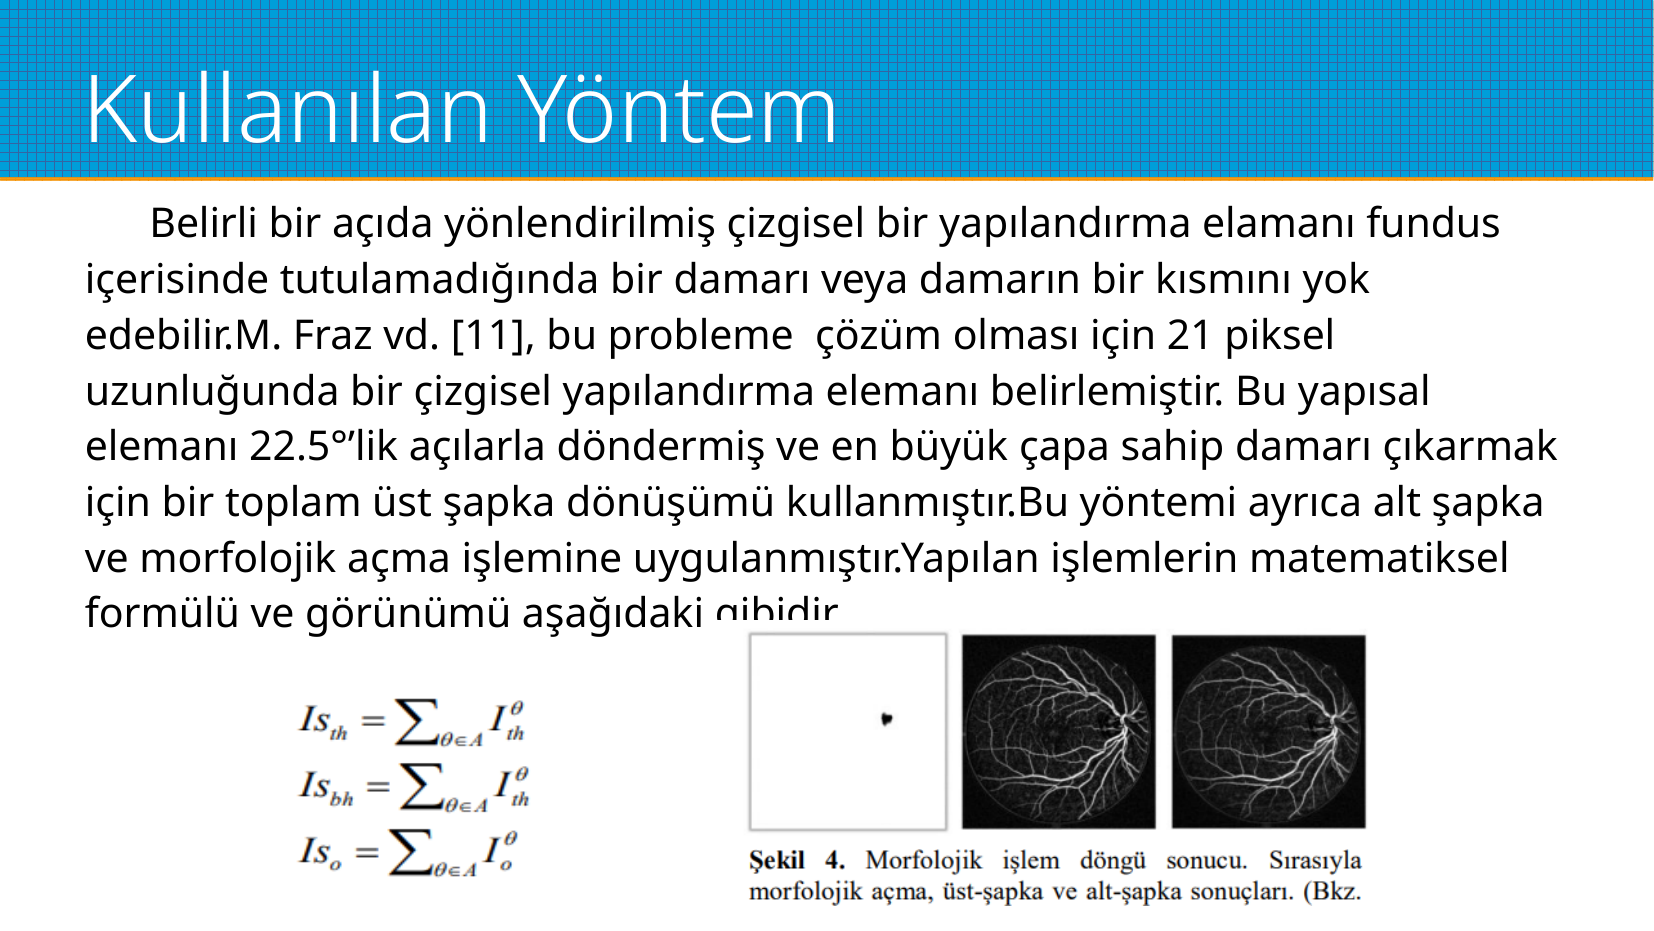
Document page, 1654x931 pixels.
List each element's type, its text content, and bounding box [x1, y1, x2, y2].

title Kullanılan Yöntem [82, 14, 1571, 171]
picture [59, 649, 621, 911]
picture [708, 620, 1388, 906]
list Belirli bir açıda yönlendirilmiş çizgisel bir yapılandırma elamanı fundus içerisinde tutulamadığında bir damarı veya damarın bir kısmını yok edebilir.M. Fraz vd. [11], bu probleme çözüm olması için 21 piksel uzunluğunda bir çizgisel yapılandırma elemanı belirlemiştir. Bu yapısal elemanı 22.5°’lik açılarla döndermiş ve en büyük çapa sahip damarı çıkarmak için bir toplam üst şapka dönüşümü kullanmıştır.Bu yöntemi ayrıca alt şapka ve morfolojik açma işlemine uygulanmıştır.Yapılan işlemlerin matematiksel formülü ve görünümü aşağıdaki gibidir. [84, 193, 1565, 650]
